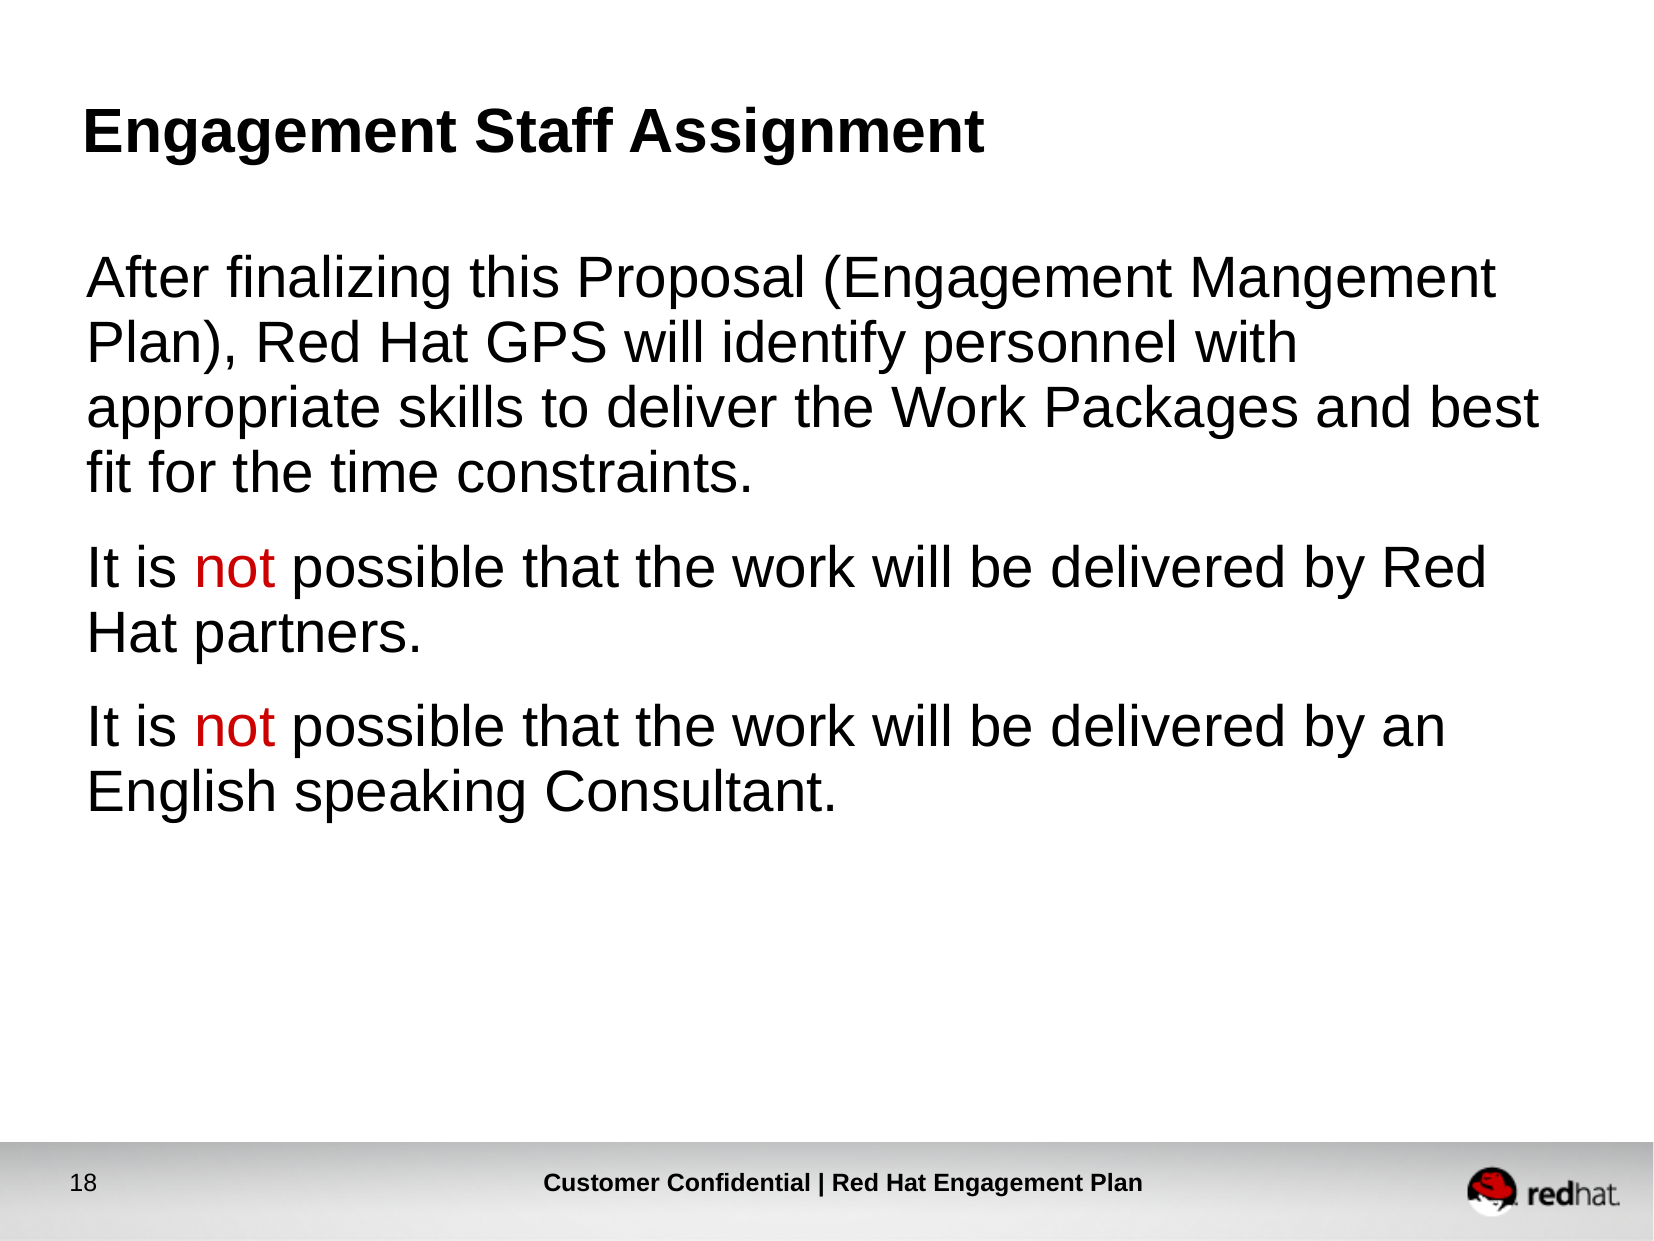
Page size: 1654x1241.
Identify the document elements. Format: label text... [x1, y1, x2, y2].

title Engagement Staff Assignment [82, 37, 1571, 226]
picture [0, 1142, 1654, 1241]
list After finalizing this Proposal (Engagement Mangement Plan), Red Hat GPS will identify personnel with appropriate skills to deliver the Work Packages and best fit for the time constraints. It is not possible that the work will be delivered by Red Hat partners. It is not possible that the work will be delivered by an English speaking Consultant. [86, 244, 1576, 1039]
